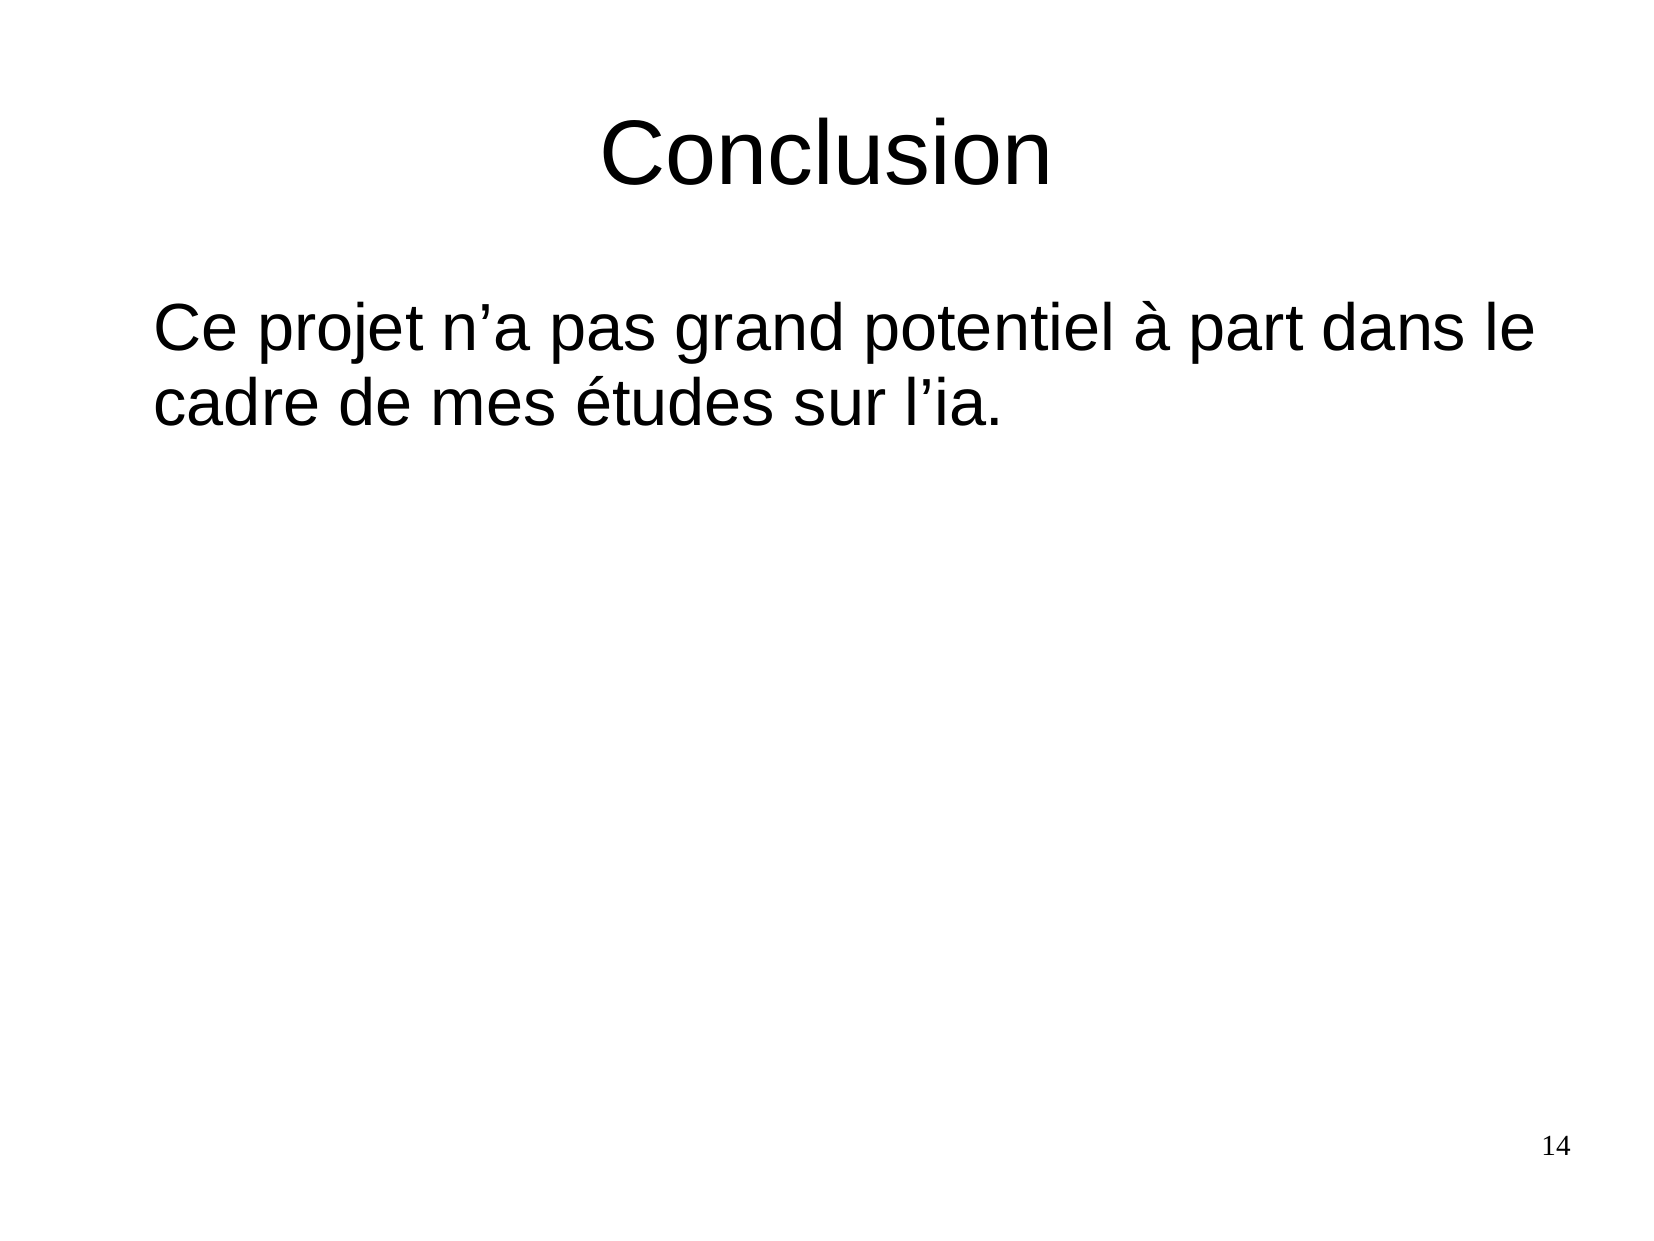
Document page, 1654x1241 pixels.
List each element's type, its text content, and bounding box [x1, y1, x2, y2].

title Conclusion [82, 49, 1571, 257]
list Ce projet n’a pas grand potentiel à part dans le cadre de mes études sur l’ia. [82, 290, 1571, 1010]
